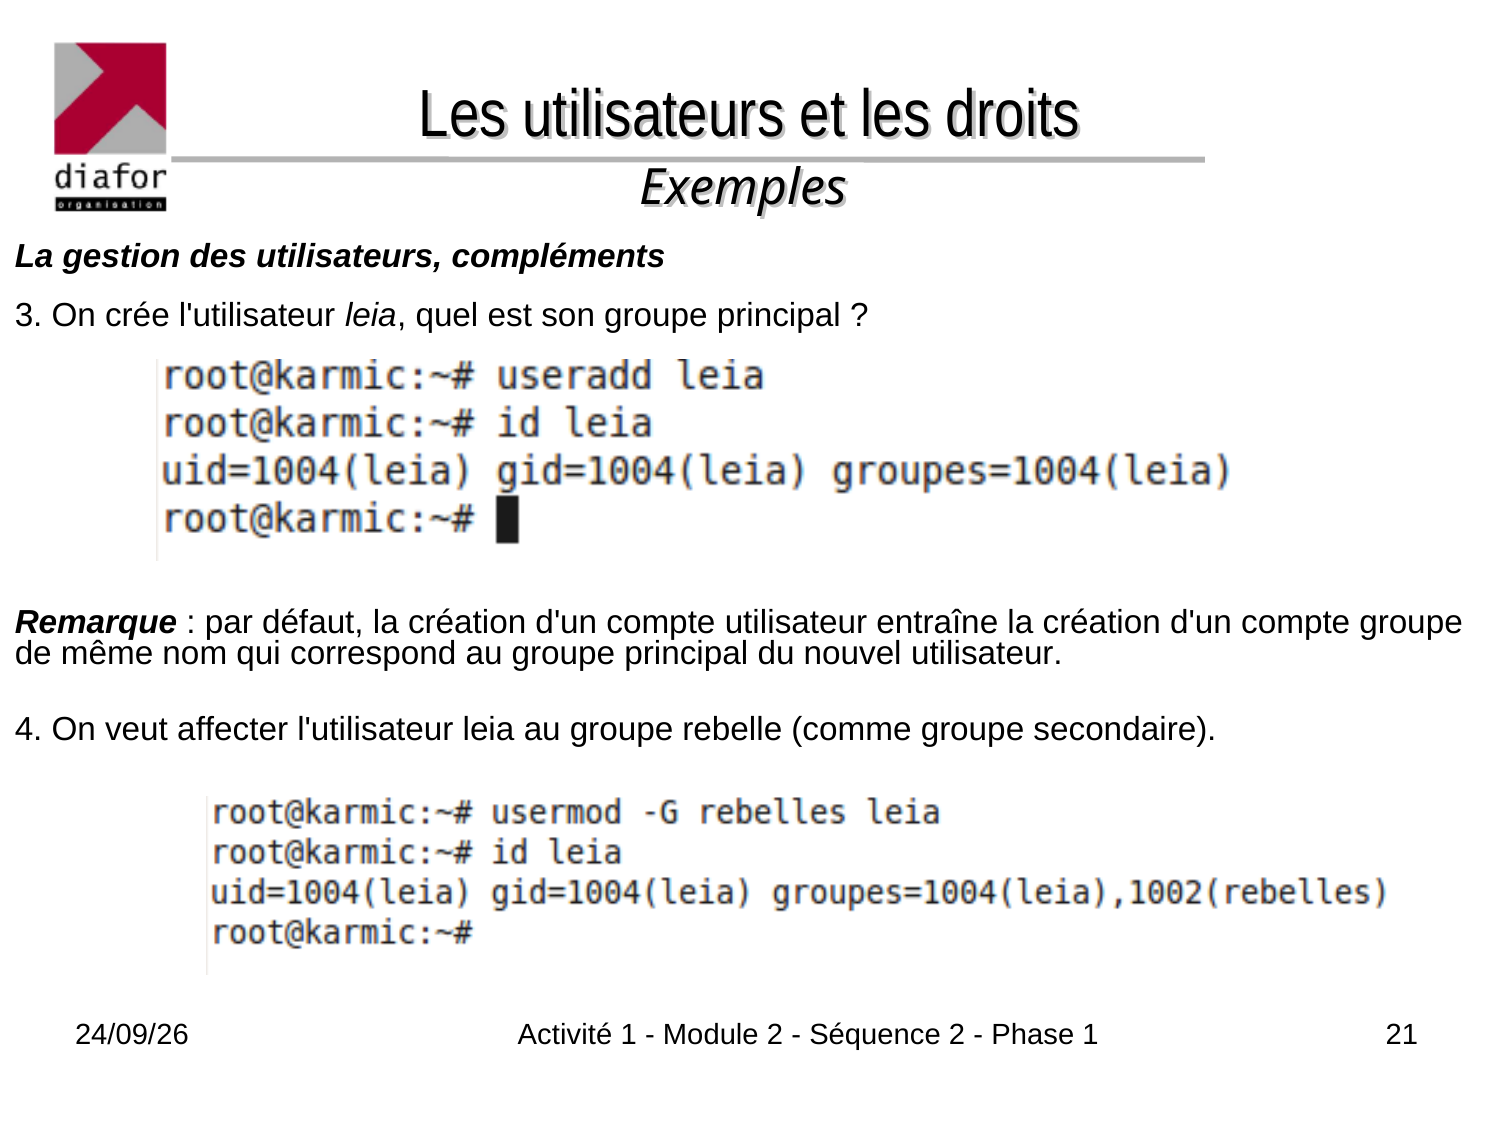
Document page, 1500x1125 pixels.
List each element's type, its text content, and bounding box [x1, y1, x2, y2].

text_box La gestion des utilisateurs, compléments [0, 236, 682, 282]
picture [206, 796, 1405, 975]
text_box 4. On veut affecter l'utilisateur leia au groupe rebelle (comme groupe secondaire). [0, 708, 1234, 754]
title Les utilisateurs et les droits Exemples [75, 45, 1426, 250]
picture [53, 42, 168, 213]
picture [156, 359, 1241, 562]
text_box 3. On crée l'utilisateur leia, quel est son groupe principal ? [0, 295, 885, 341]
text_box Remarque : par défaut, la création d'un compte utilisateur entraîne la création d'un compte groupe de même nom qui correspond au groupe principal du nouvel utilisateur. [0, 602, 1490, 678]
